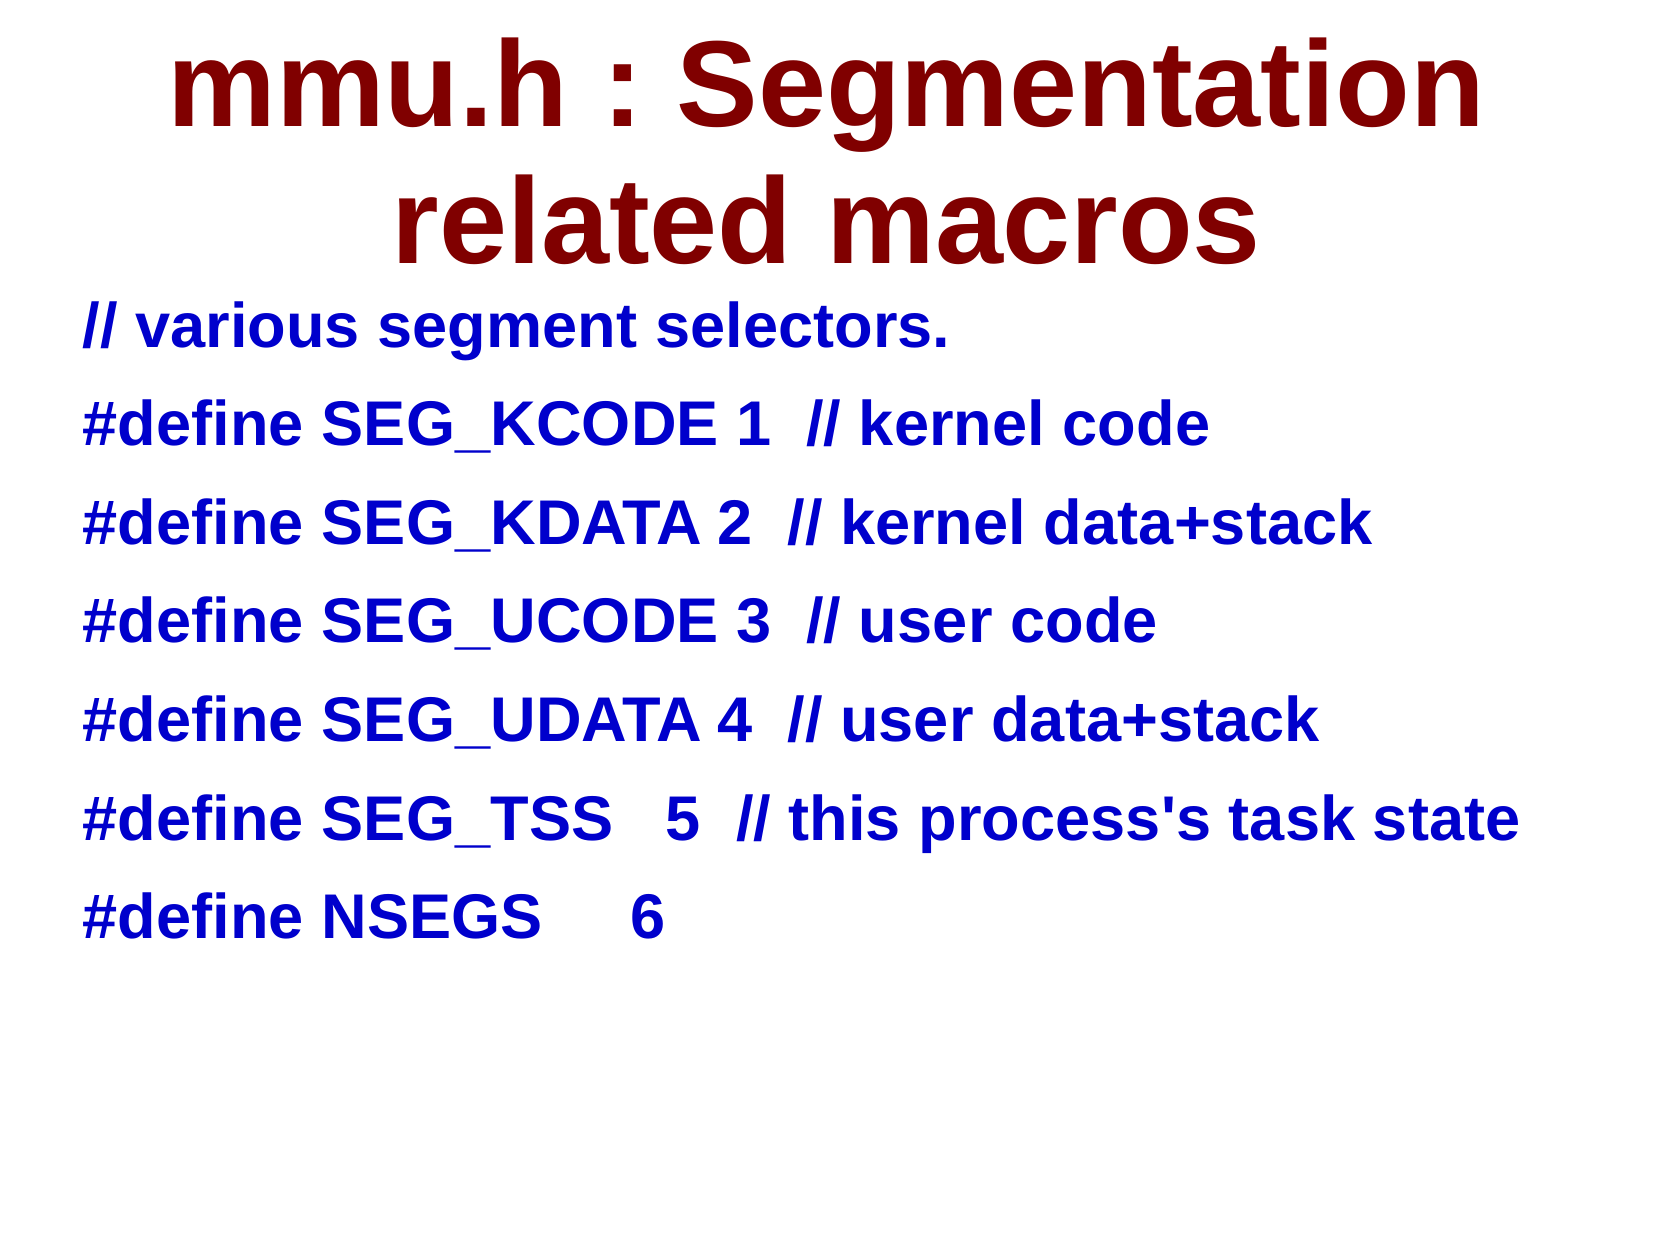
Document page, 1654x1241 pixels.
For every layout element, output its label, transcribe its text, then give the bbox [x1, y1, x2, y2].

list // various segment selectors. #define SEG_KCODE 1 // kernel code #define SEG_KDATA 2 // kernel data+stack #define SEG_UCODE 3 // user code #define SEG_UDATA 4 // user data+stack #define SEG_TSS 5 // this process's task state #define NSEGS 6 [82, 290, 1571, 1010]
title mmu.h : Segmentation related macros [82, 16, 1571, 290]
